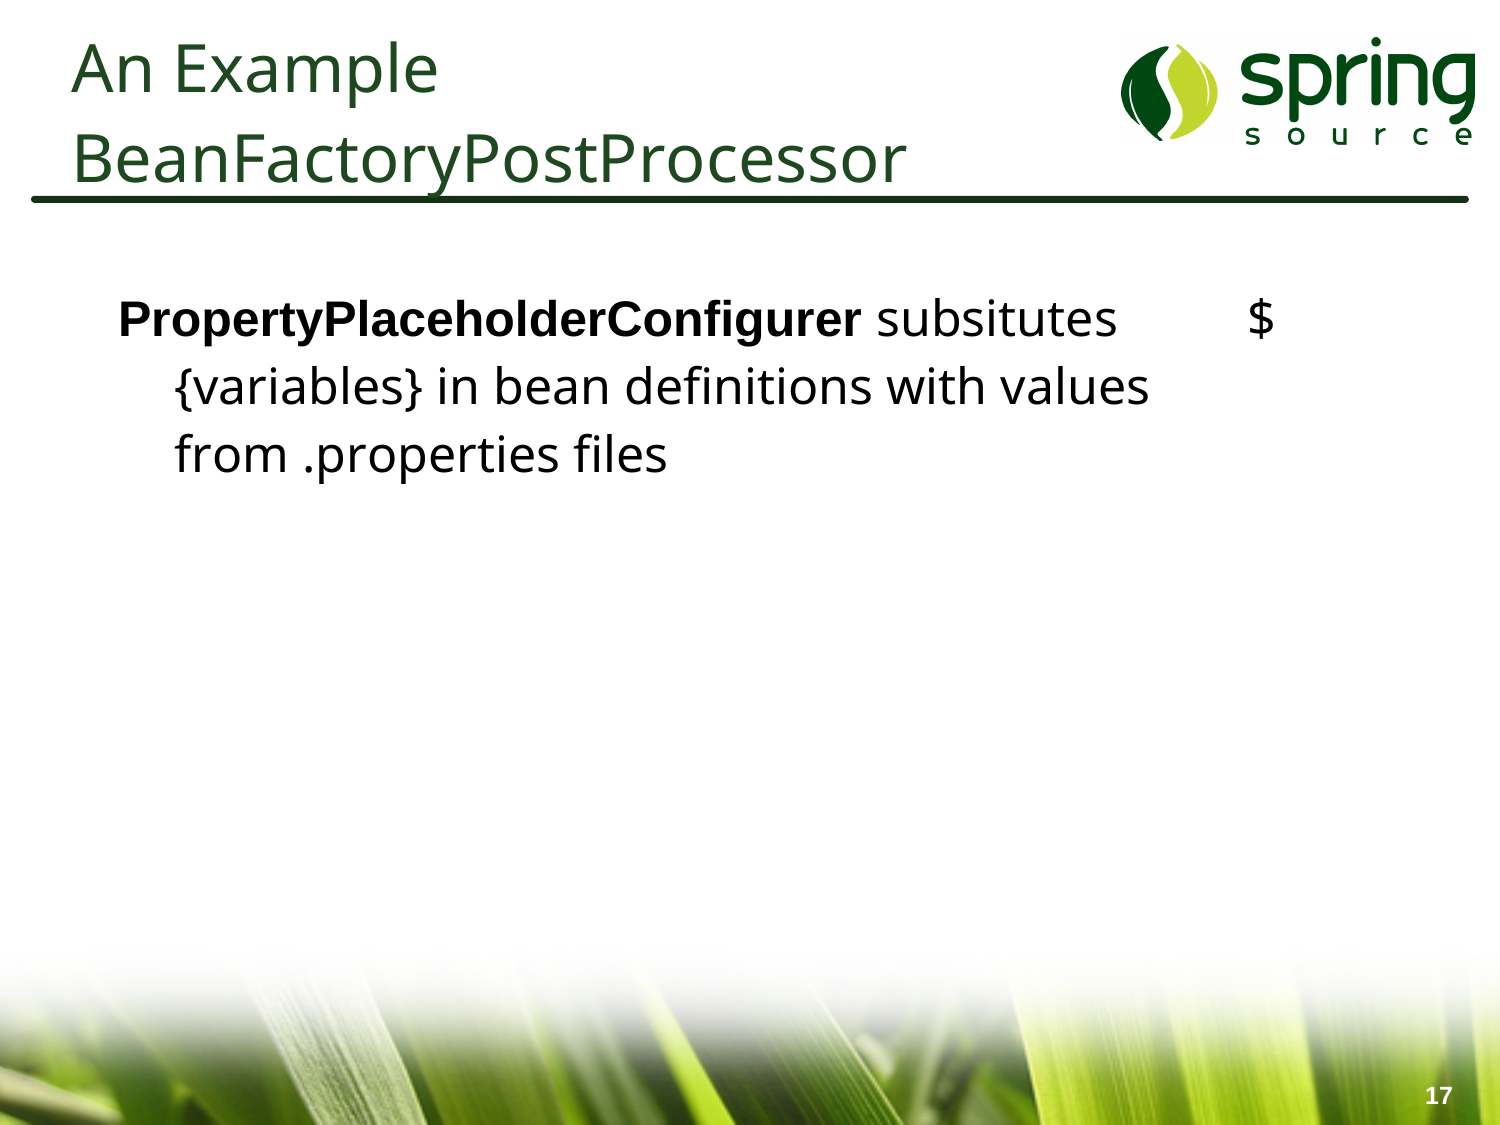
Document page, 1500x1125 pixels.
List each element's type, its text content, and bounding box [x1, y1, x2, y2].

title An Example BeanFactoryPostProcessor [56, 13, 1089, 191]
list PropertyPlaceholderConfigurer subsitutes ${variables} in bean definitions with values from .properties files [103, 275, 1394, 938]
picture [0, 944, 1500, 1125]
picture [1121, 37, 1475, 145]
